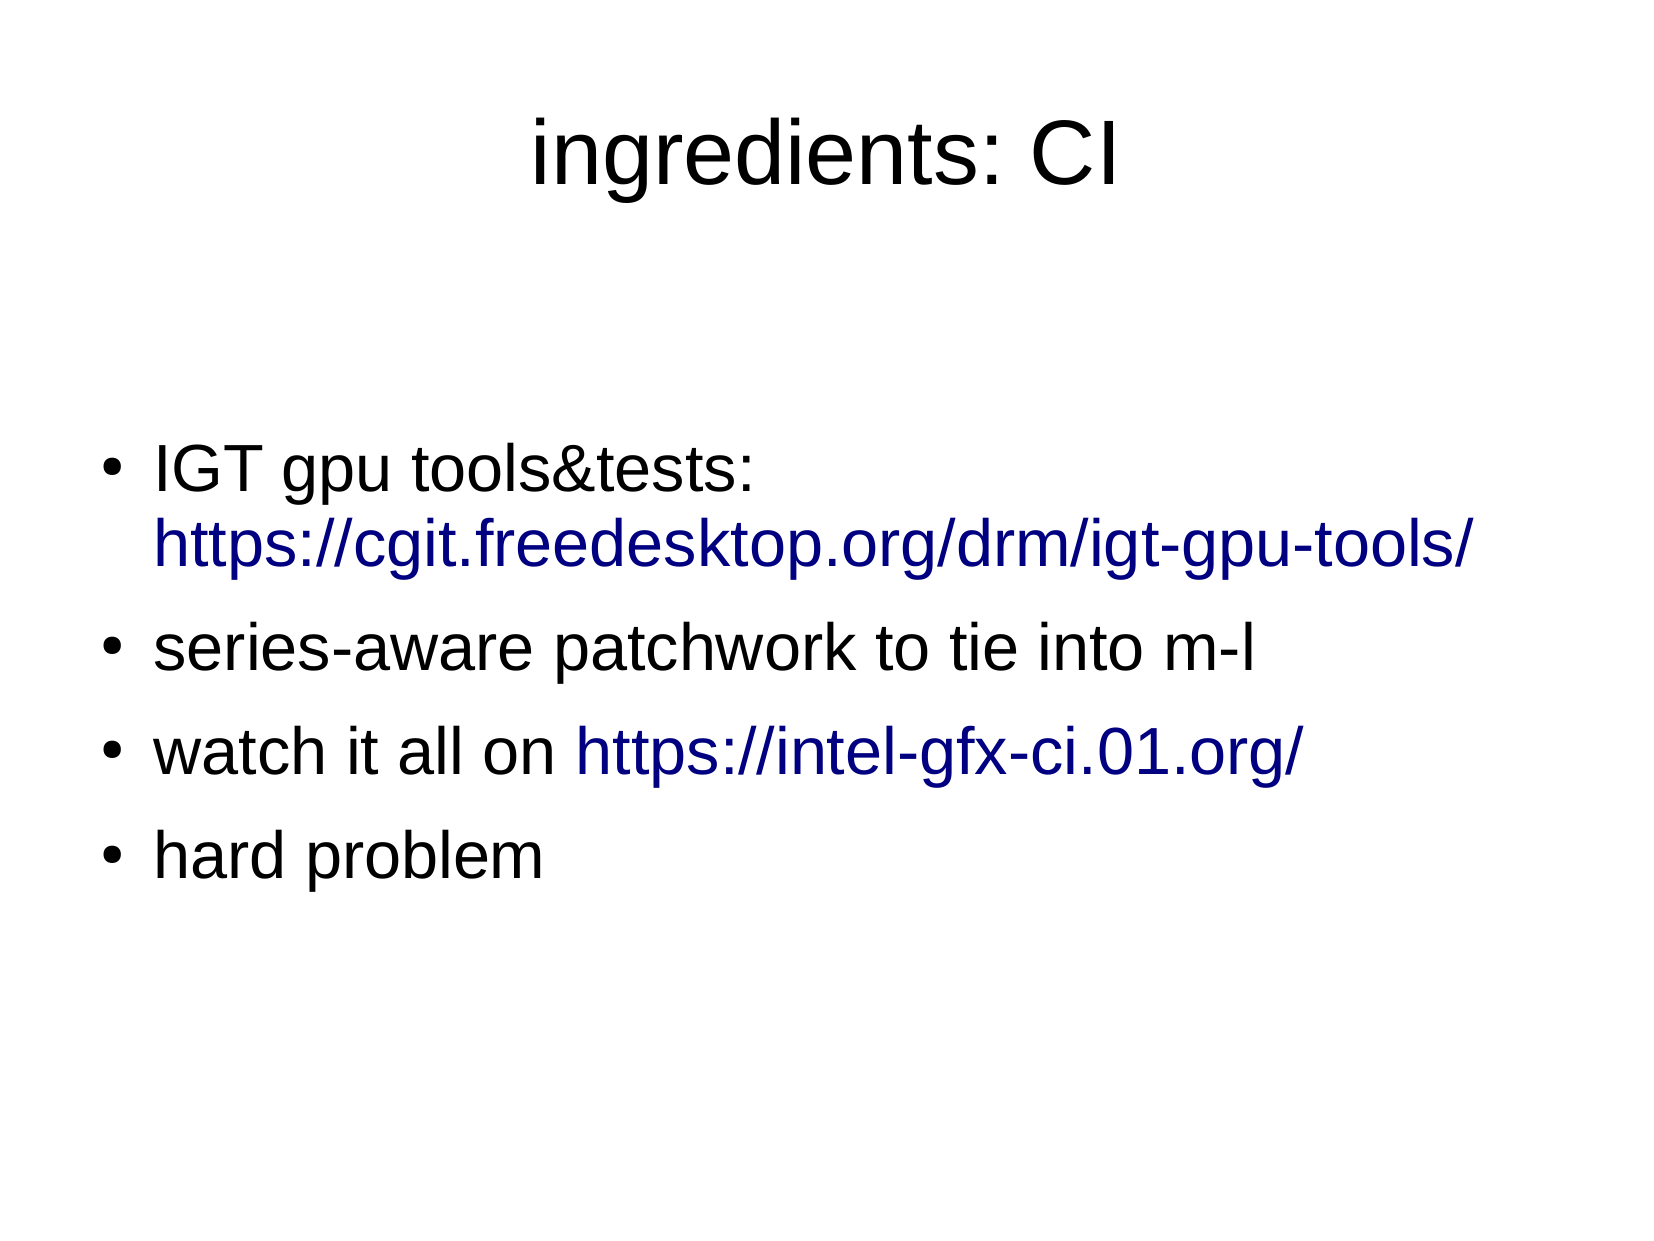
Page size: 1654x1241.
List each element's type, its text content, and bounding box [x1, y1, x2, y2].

list IGT gpu tools&tests: https://cgit.freedesktop.org/drm/igt-gpu-tools/ series-aware patchwork to tie into m-l watch it all on https://intel-gfx-ci.01.org/ hard problem [82, 431, 1571, 1021]
title ingredients: CI [82, 49, 1571, 257]
